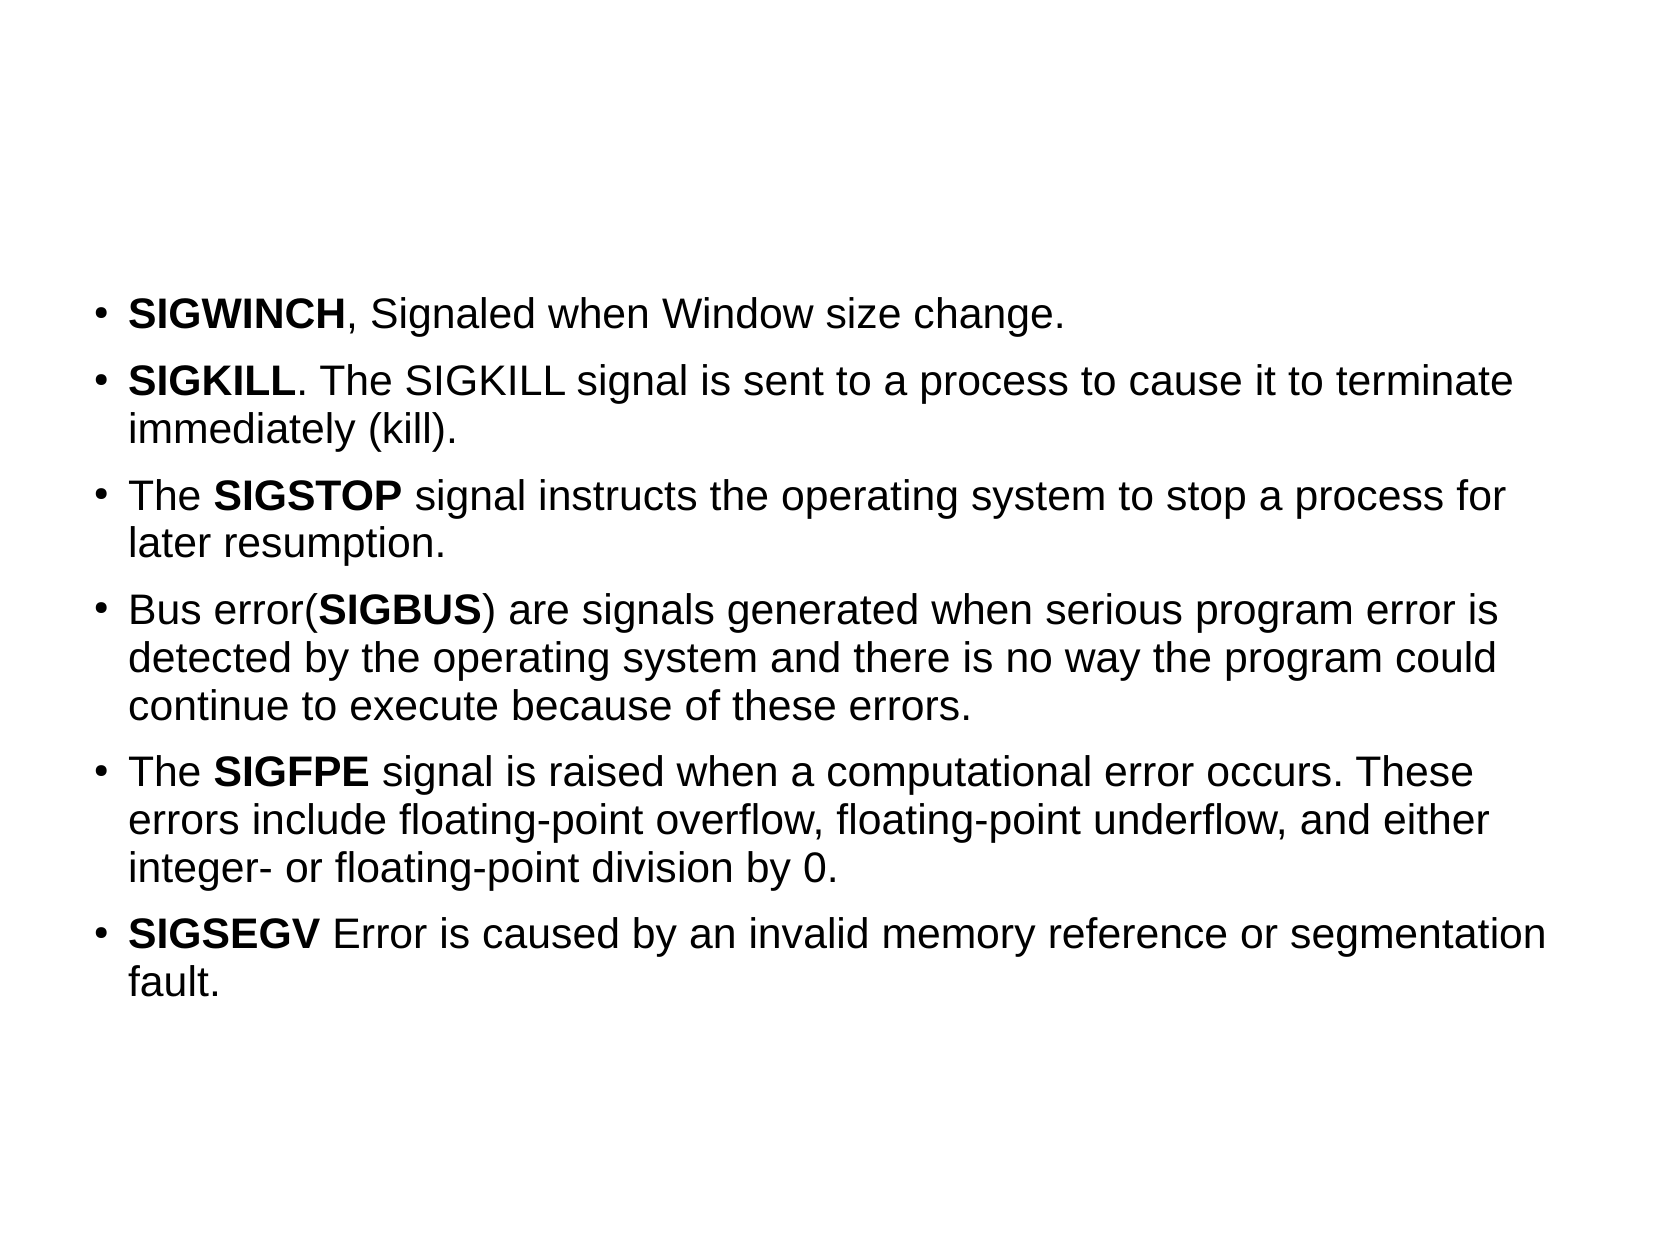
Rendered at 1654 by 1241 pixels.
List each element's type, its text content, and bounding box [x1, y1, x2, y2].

list SIGWINCH, Signaled when Window size change. SIGKILL. The SIGKILL signal is sent to a process to cause it to terminate immediately (kill). The SIGSTOP signal instructs the operating system to stop a process for later resumption. Bus error(SIGBUS) are signals generated when serious program error is detected by the operating system and there is no way the program could continue to execute because of these errors. The SIGFPE signal is raised when a computational error occurs. These errors include floating-point overflow, floating-point underflow, and either integer- or floating-point division by 0. SIGSEGV Error is caused by an invalid memory reference or segmentation fault. [82, 290, 1571, 1010]
